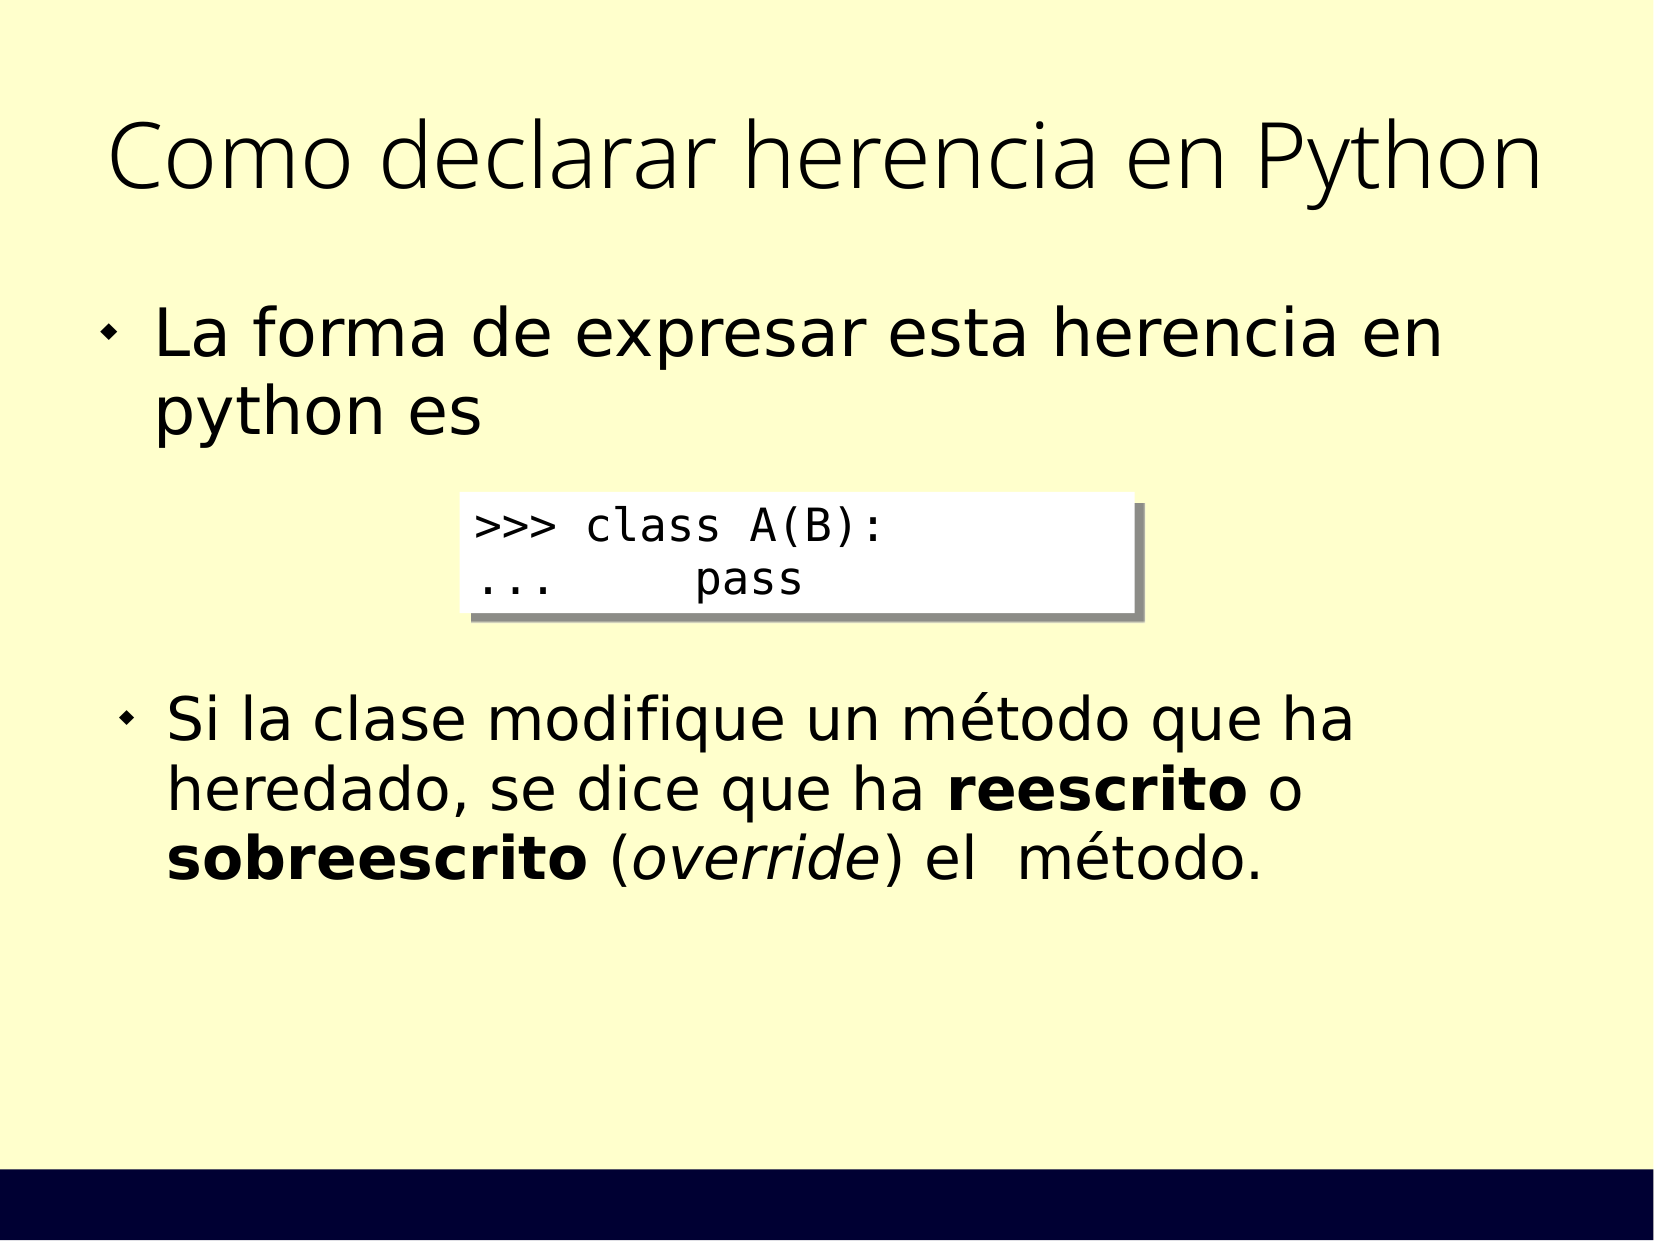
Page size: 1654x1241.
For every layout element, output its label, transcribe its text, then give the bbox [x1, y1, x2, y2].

list La forma de expresar esta herencia en python es [82, 290, 1538, 456]
text_box >>> class A(B): ... pass [459, 491, 1135, 614]
list Si la clase modifique un método que ha heredado, se dice que ha reescrito o sobreescrito (override) el método. [103, 684, 1559, 895]
title Como declarar herencia en Python [82, 49, 1571, 257]
